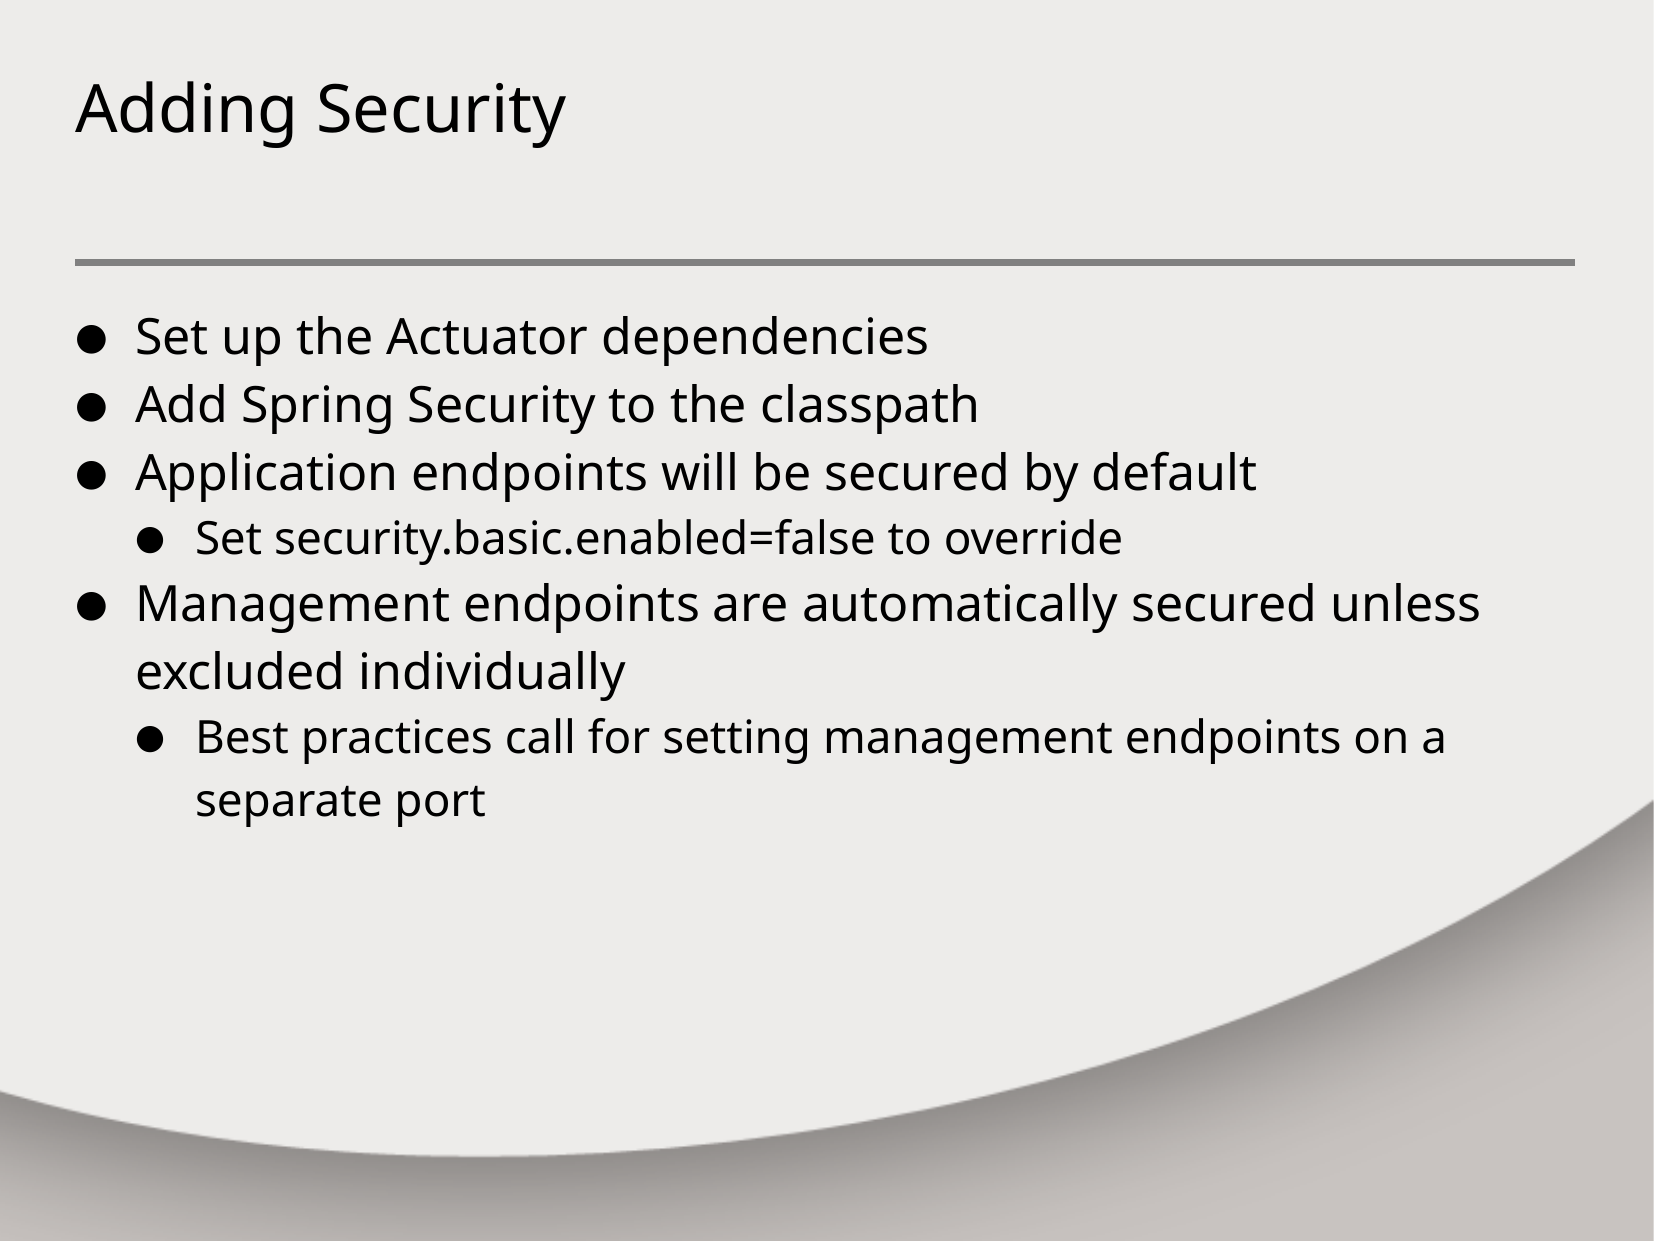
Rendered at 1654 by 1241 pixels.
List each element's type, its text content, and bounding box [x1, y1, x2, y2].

title Adding Security [75, 77, 1576, 228]
picture [0, 0, 1654, 1241]
list Set up the Actuator dependencies Add Spring Security to the classpath Application endpoints will be secured by default Set security.basic.enabled=false to override Management endpoints are automatically secured unless excluded individually Best practices call for setting management endpoints on a separate port [75, 300, 1576, 1164]
